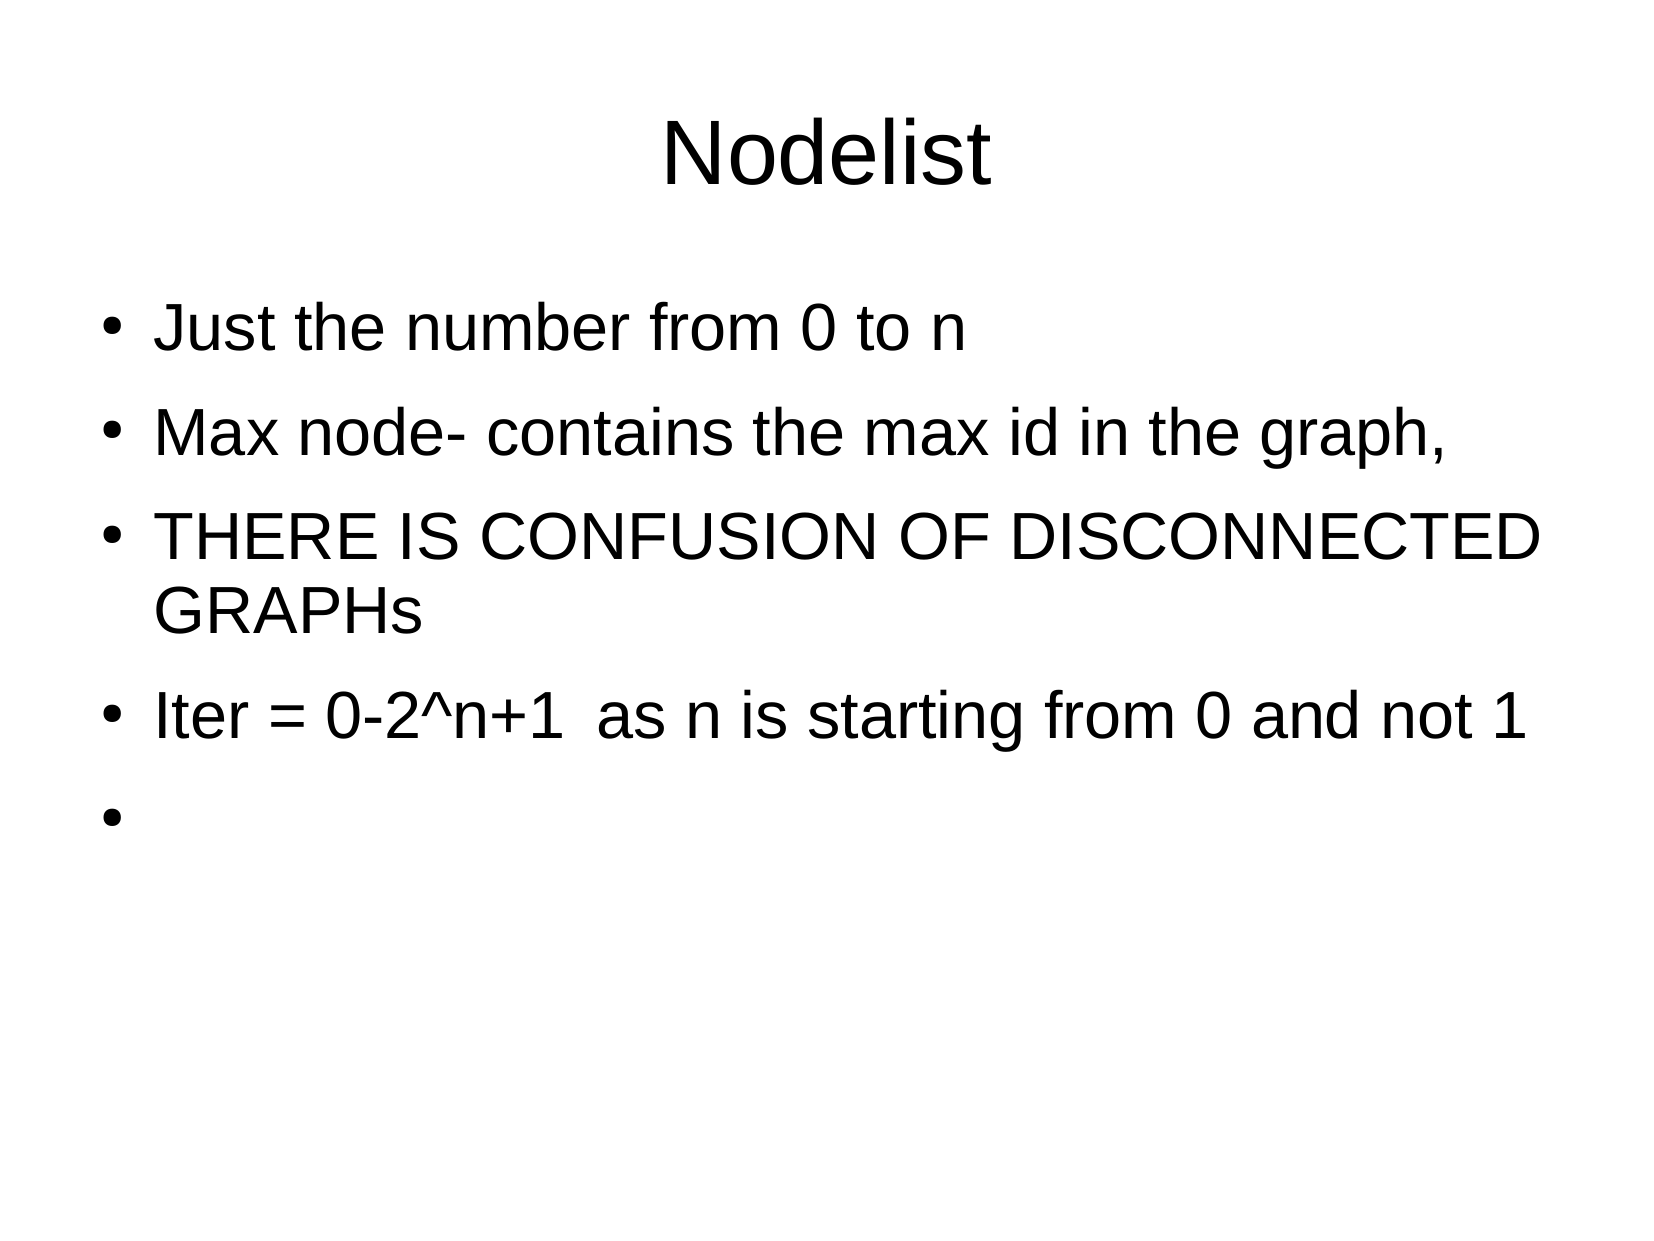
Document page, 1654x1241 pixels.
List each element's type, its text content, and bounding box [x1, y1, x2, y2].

title Nodelist [82, 49, 1571, 257]
list Just the number from 0 to n Max node- contains the max id in the graph, THERE IS CONFUSION OF DISCONNECTED GRAPHs Iter = 0-2^n+1 as n is starting from 0 and not 1 [82, 290, 1571, 1010]
